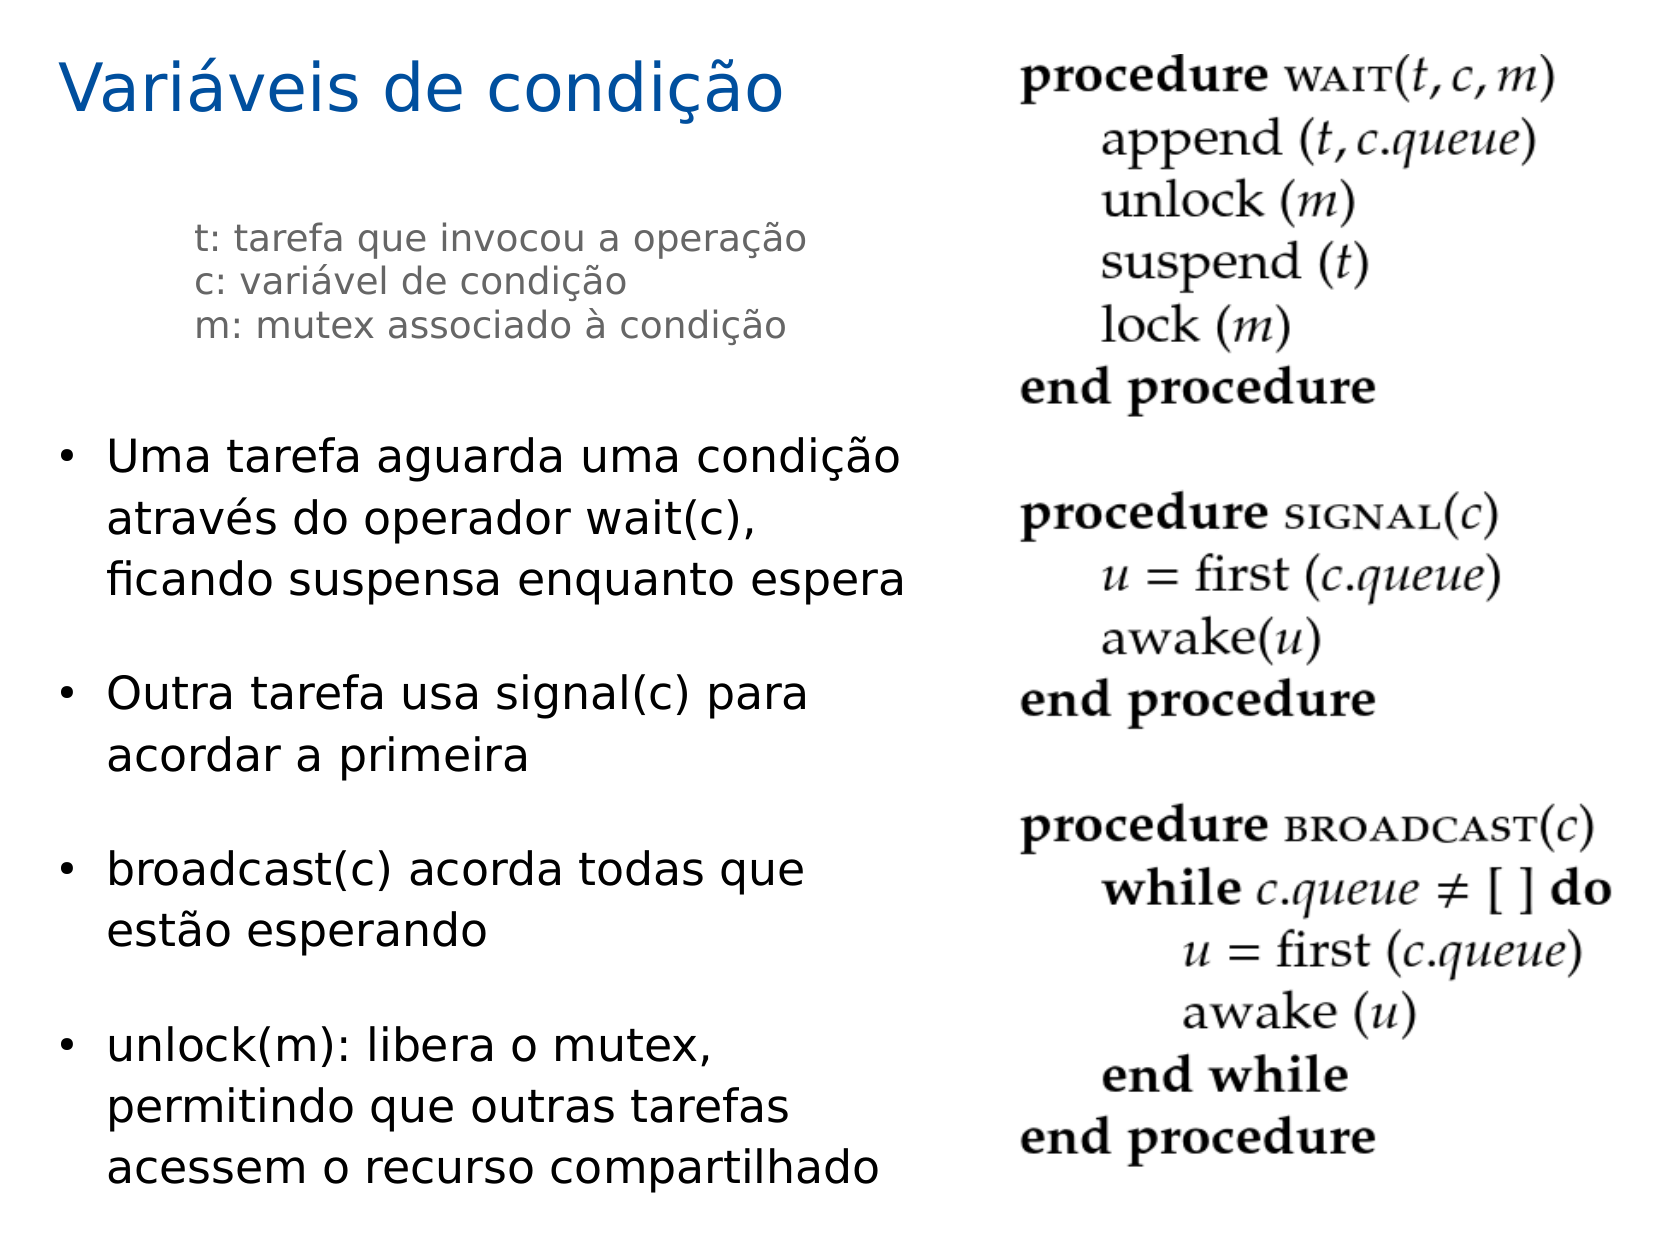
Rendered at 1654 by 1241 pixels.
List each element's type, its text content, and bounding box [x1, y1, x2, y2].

text_box t: tarefa que invocou a operação c: variável de condição m: mutex associado à condição [179, 209, 902, 355]
list Uma tarefa aguarda uma condição através do operador wait(c), ficando suspensa enquanto espera Outra tarefa usa signal(c) para acordar a primeira broadcast(c) acorda todas que estão esperando unlock(m): libera o mutex, permitindo que outras tarefas acessem o recurso compartilhado [59, 422, 910, 1211]
title Variáveis de condição [59, 29, 1625, 148]
picture [999, 148, 1625, 1176]
